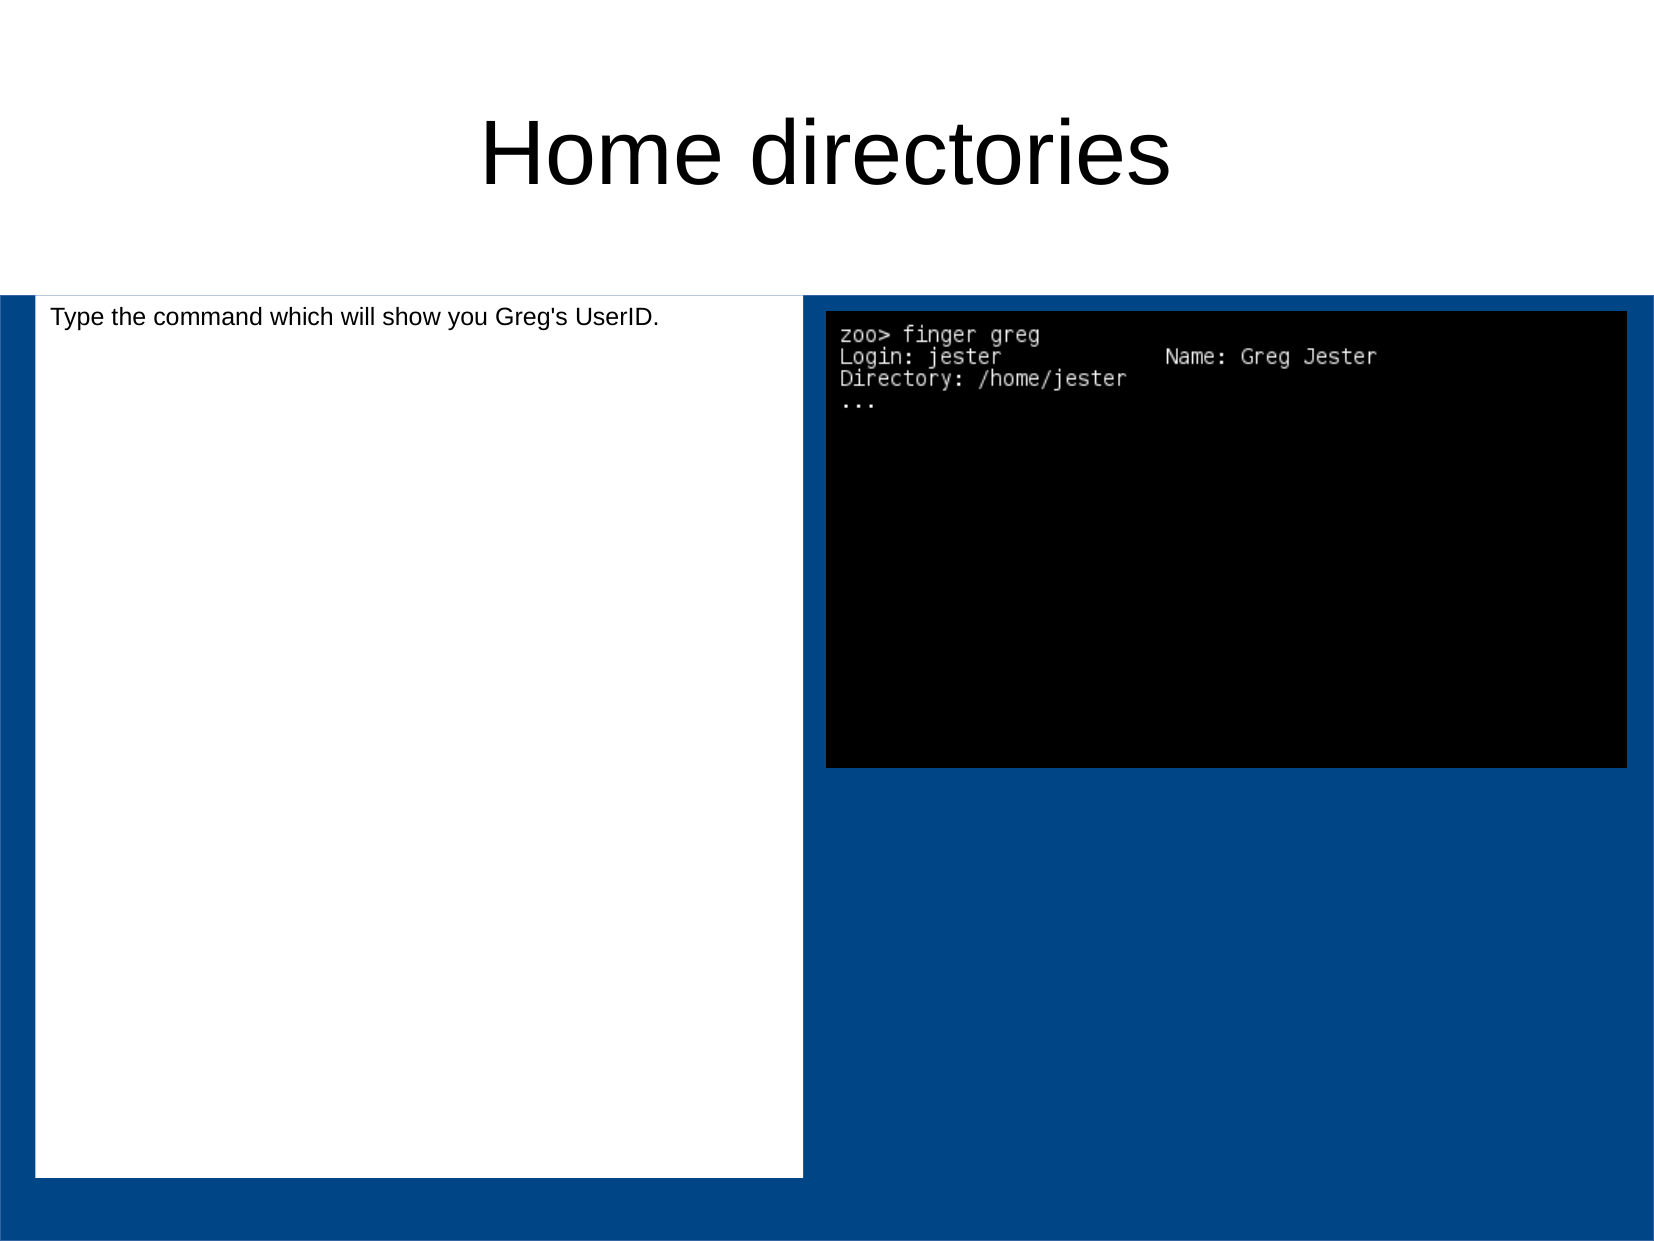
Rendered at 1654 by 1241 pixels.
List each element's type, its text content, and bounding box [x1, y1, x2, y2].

title Home directories [82, 49, 1571, 257]
picture [826, 311, 1627, 768]
text_box Type the command which will show you Greg's UserID. [35, 295, 804, 1178]
text_box [0, 295, 1654, 1241]
